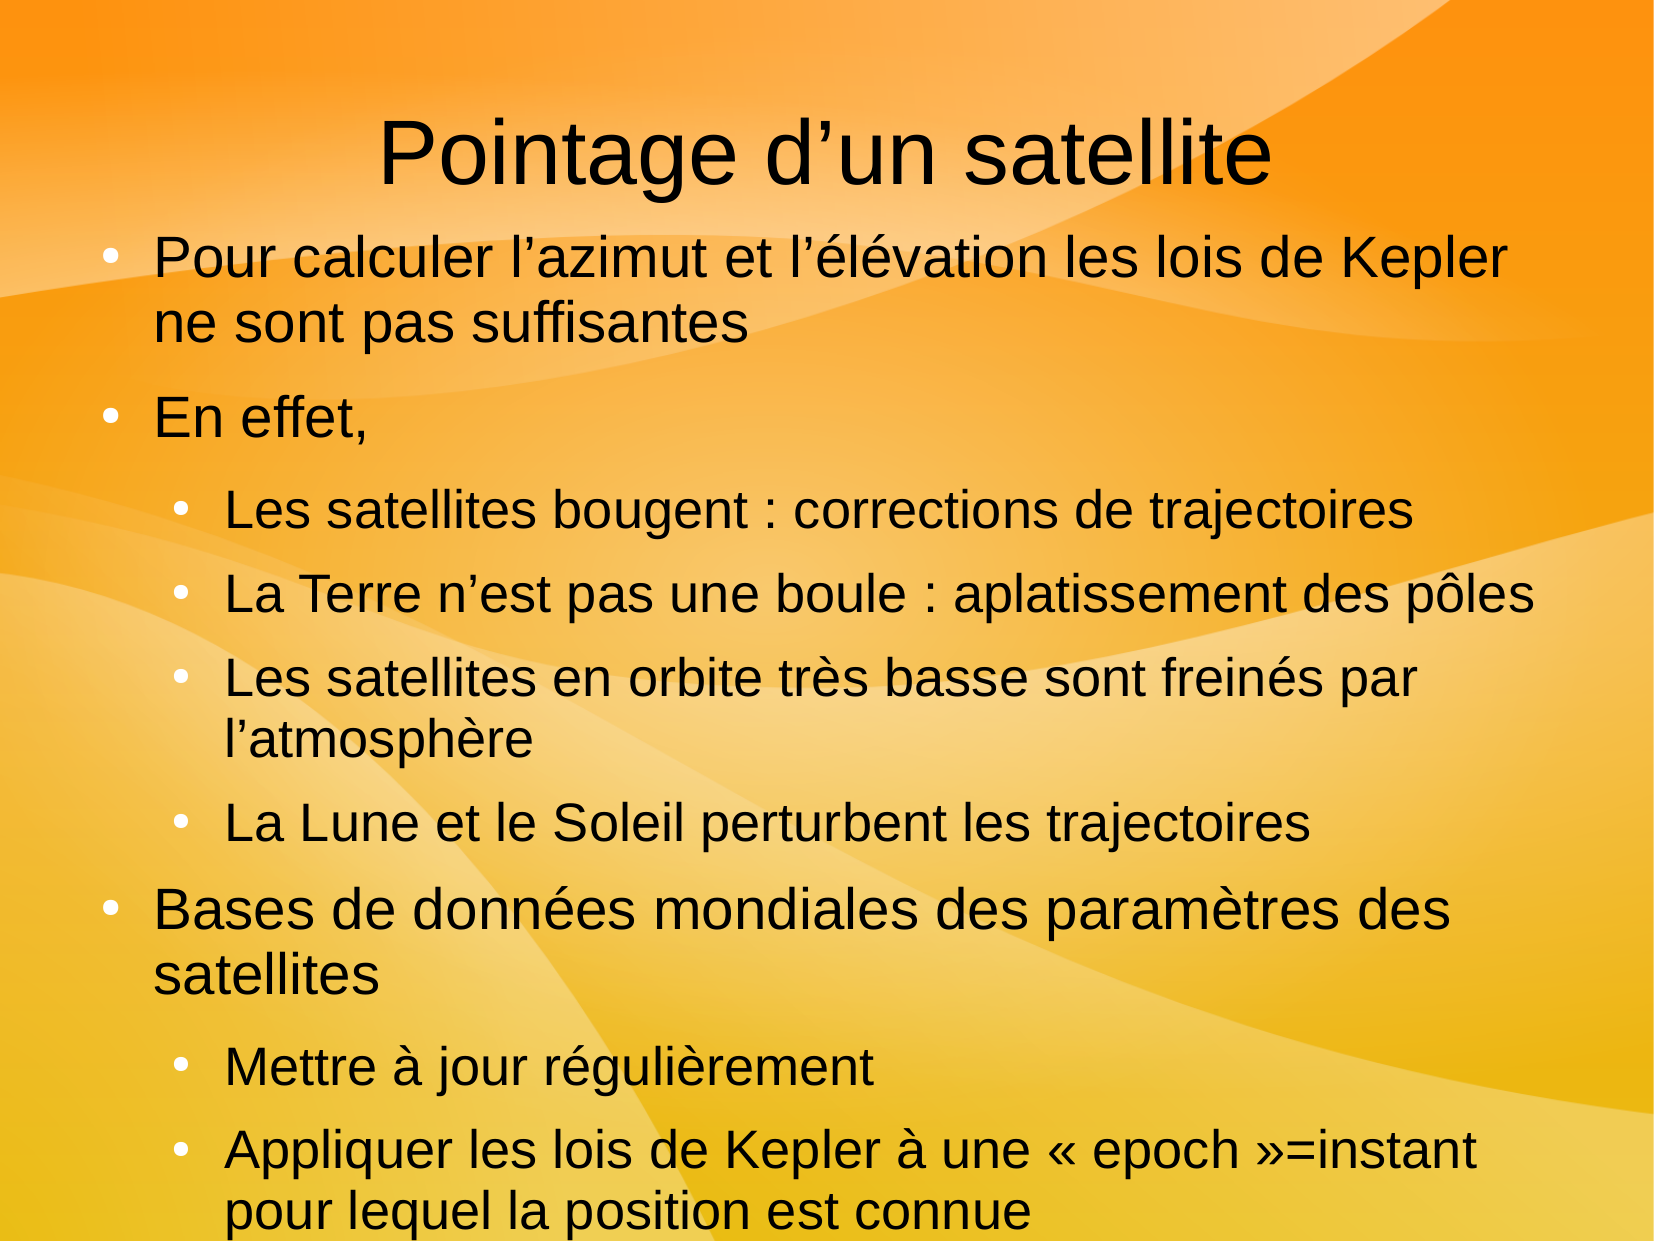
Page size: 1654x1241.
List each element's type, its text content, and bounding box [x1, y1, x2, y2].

picture [0, 0, 1654, 1241]
title Pointage d’un satellite [82, 49, 1571, 225]
list Pour calculer l’azimut et l’élévation les lois de Kepler ne sont pas suffisantes En effet, Les satellites bougent : corrections de trajectoires La Terre n’est pas une boule : aplatissement des pôles Les satellites en orbite très basse sont freinés par l’atmosphère La Lune et le Soleil perturbent les trajectoires Bases de données mondiales des paramètres des satellites Mettre à jour régulièrement Appliquer les lois de Kepler à une « epoch »=instant pour lequel la position est connue [82, 225, 1571, 1241]
